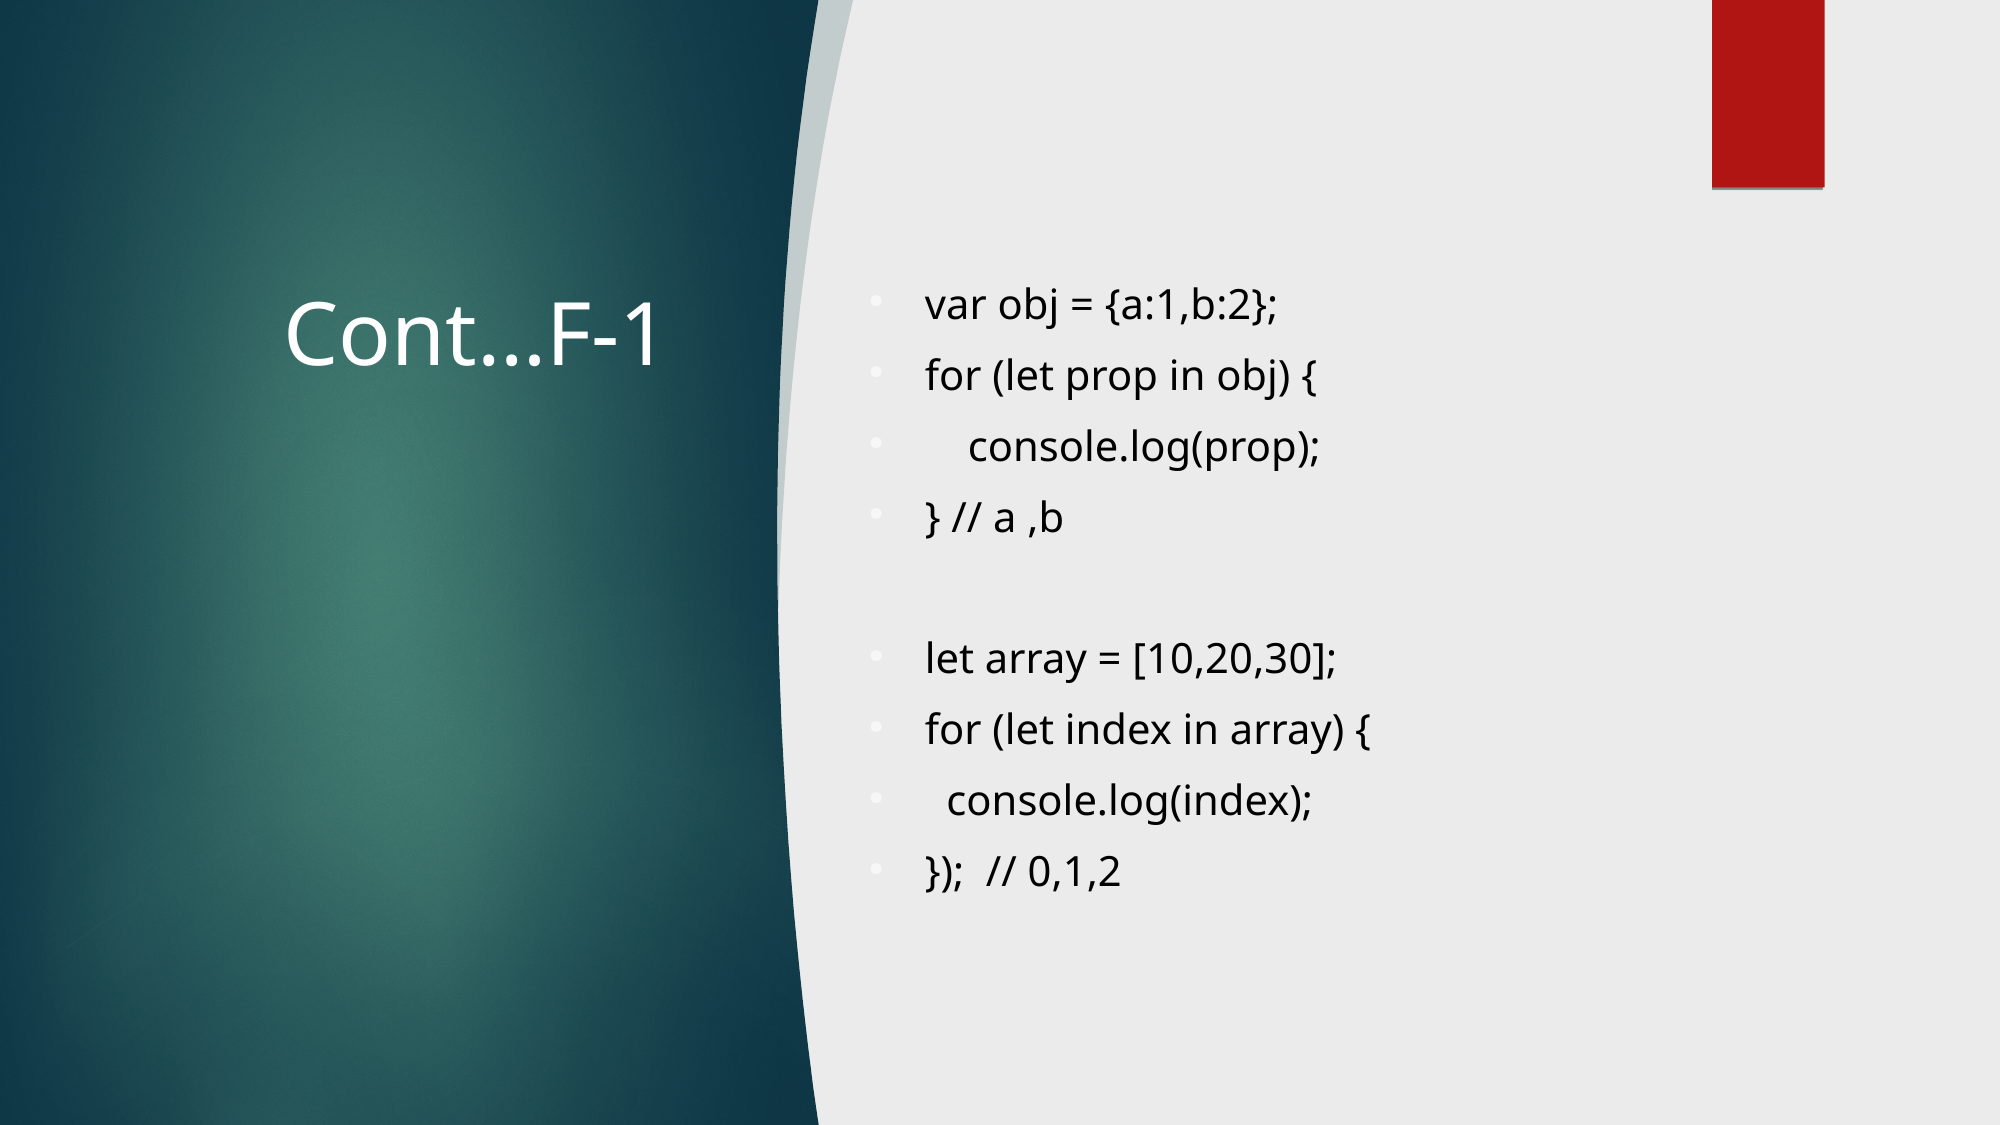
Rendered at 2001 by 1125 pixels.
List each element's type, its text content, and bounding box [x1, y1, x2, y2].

text_box [0, 0, 2000, 1125]
title Cont…F-1 [107, 270, 685, 1004]
list var obj = {a:1,b:2}; for (let prop in obj) { console.log(prop); } // a ,b let array = [10,20,30]; for (let index in array) { console.log(index); }); // 0,1,2 [853, 270, 1929, 1048]
